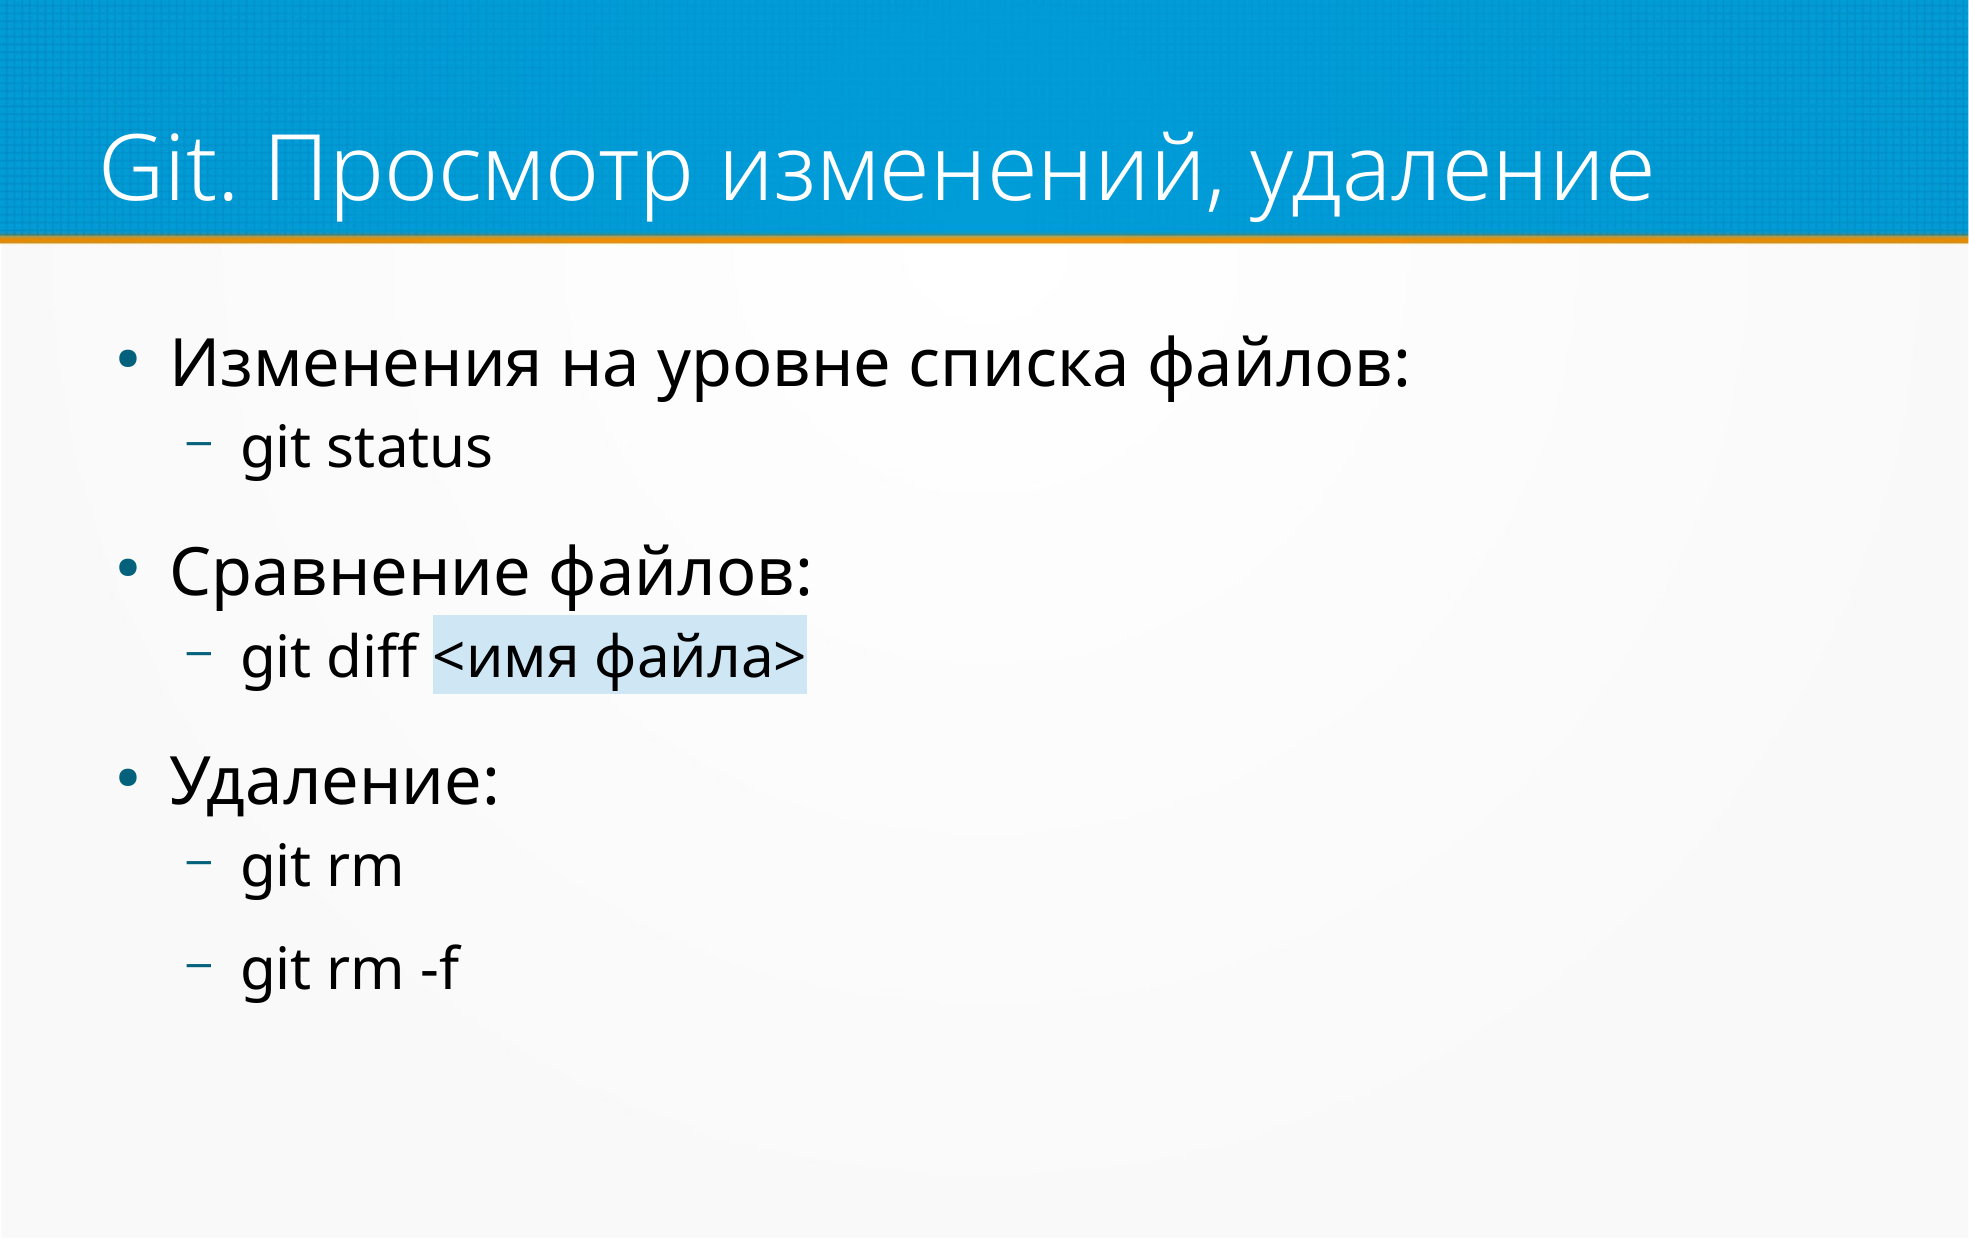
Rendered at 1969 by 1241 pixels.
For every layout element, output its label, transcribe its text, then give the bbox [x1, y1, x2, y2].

picture [0, 233, 1969, 1241]
title Git. Просмотр изменений, удаление [98, 19, 1870, 227]
list Изменения на уровне списка файлов: git status Сравнение файлов: git diff <имя файла> Удаление: git rm git rm -f [98, 315, 1861, 1081]
